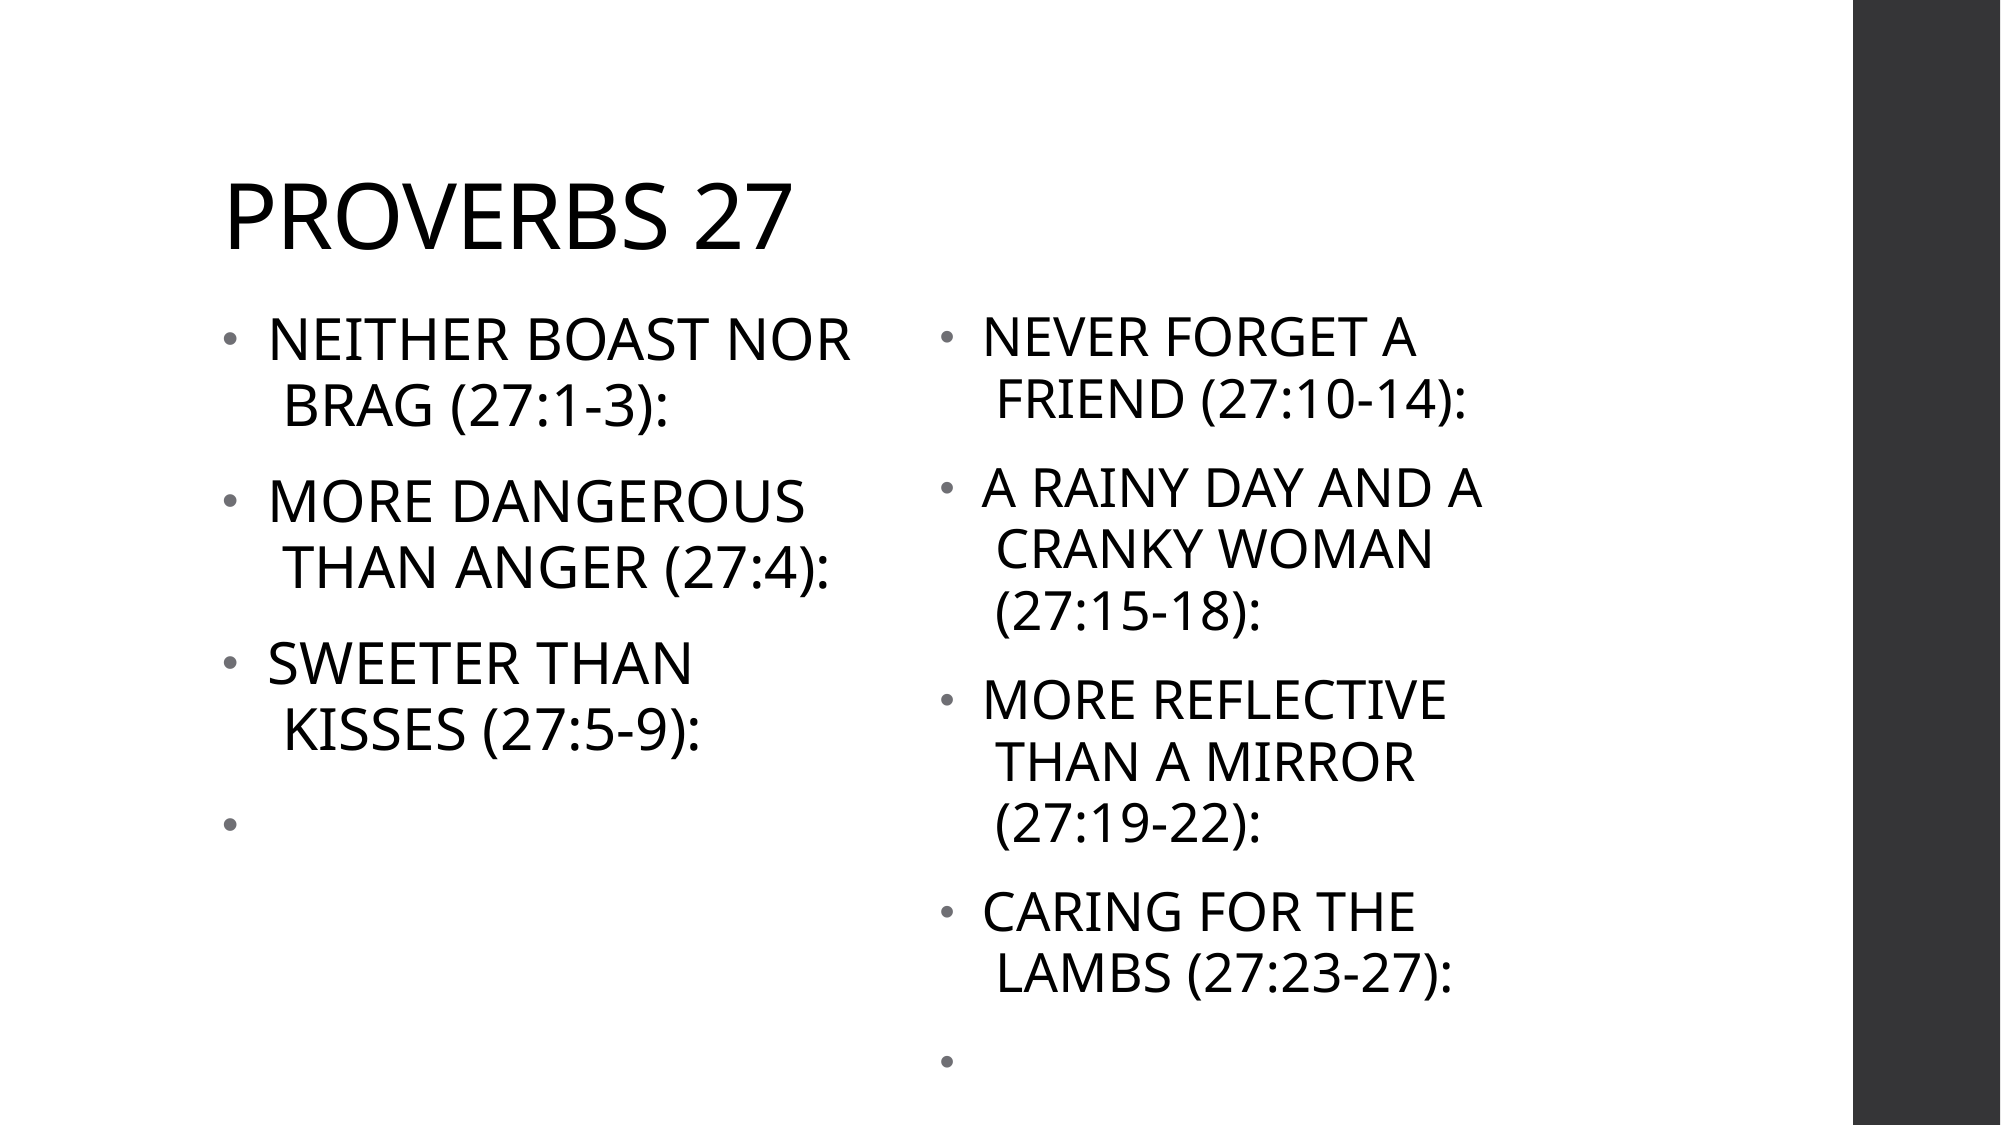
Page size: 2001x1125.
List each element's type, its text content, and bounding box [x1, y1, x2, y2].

list NEVER FORGET A FRIEND (27:10-14): A RAINY DAY AND A CRANKY WOMAN (27:15-18): MORE REFLECTIVE THAN A MIRROR (27:19-22): CARING FOR THE LAMBS (27:23-27): [924, 299, 1617, 1014]
title PROVERBS 27 [206, 60, 1797, 278]
list NEITHER BOAST NOR BRAG (27:1-3): MORE DANGEROUS THAN ANGER (27:4): SWEETER THAN KISSES (27:5-9): [207, 299, 900, 1014]
